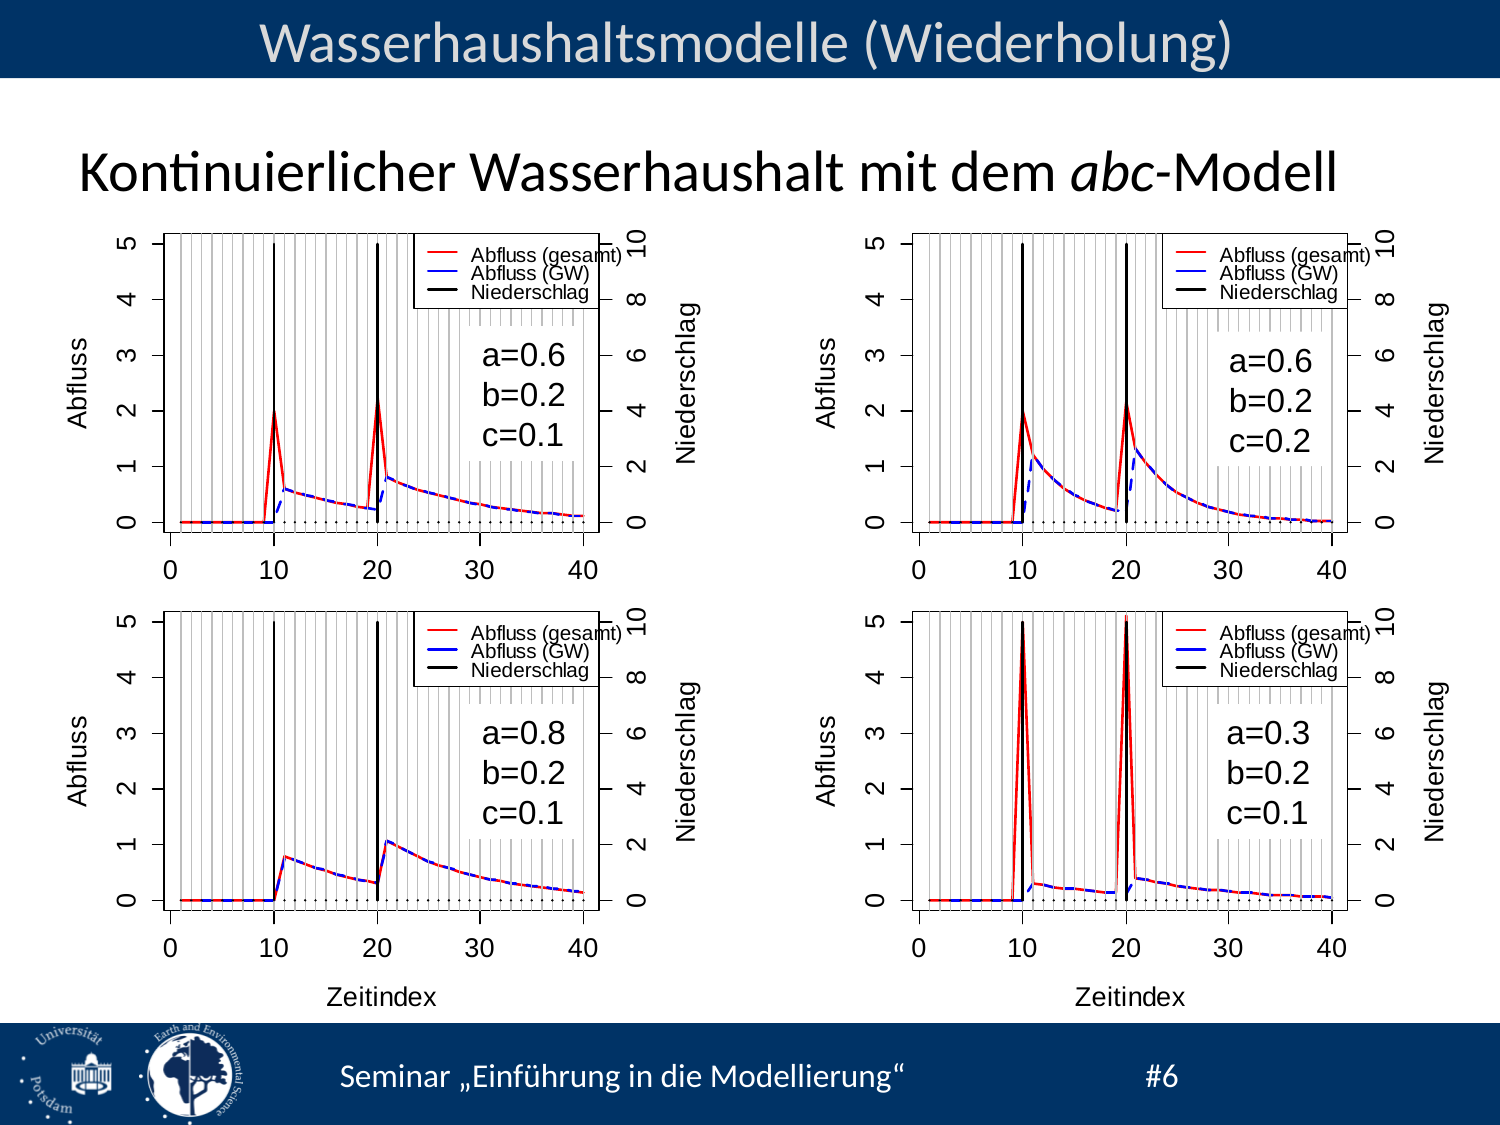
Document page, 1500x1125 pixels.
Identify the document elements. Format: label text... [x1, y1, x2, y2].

text_box a=0.6 b=0.2 c=0.1 [467, 326, 582, 461]
text_box a=0.6 b=0.2 c=0.2 [1213, 331, 1328, 467]
picture [41, 184, 722, 1012]
text_box Wasserhaushaltsmodelle (Wiederholung) [0, 0, 1495, 75]
picture [139, 1023, 243, 1125]
text_box a=0.8 b=0.2 c=0.1 [467, 704, 582, 839]
picture [789, 184, 1471, 1012]
text_box a=0.3 b=0.2 c=0.1 [1211, 704, 1326, 839]
text_box Kontinuierlicher Wasserhaushalt mit dem abc-Modell [64, 125, 1412, 211]
